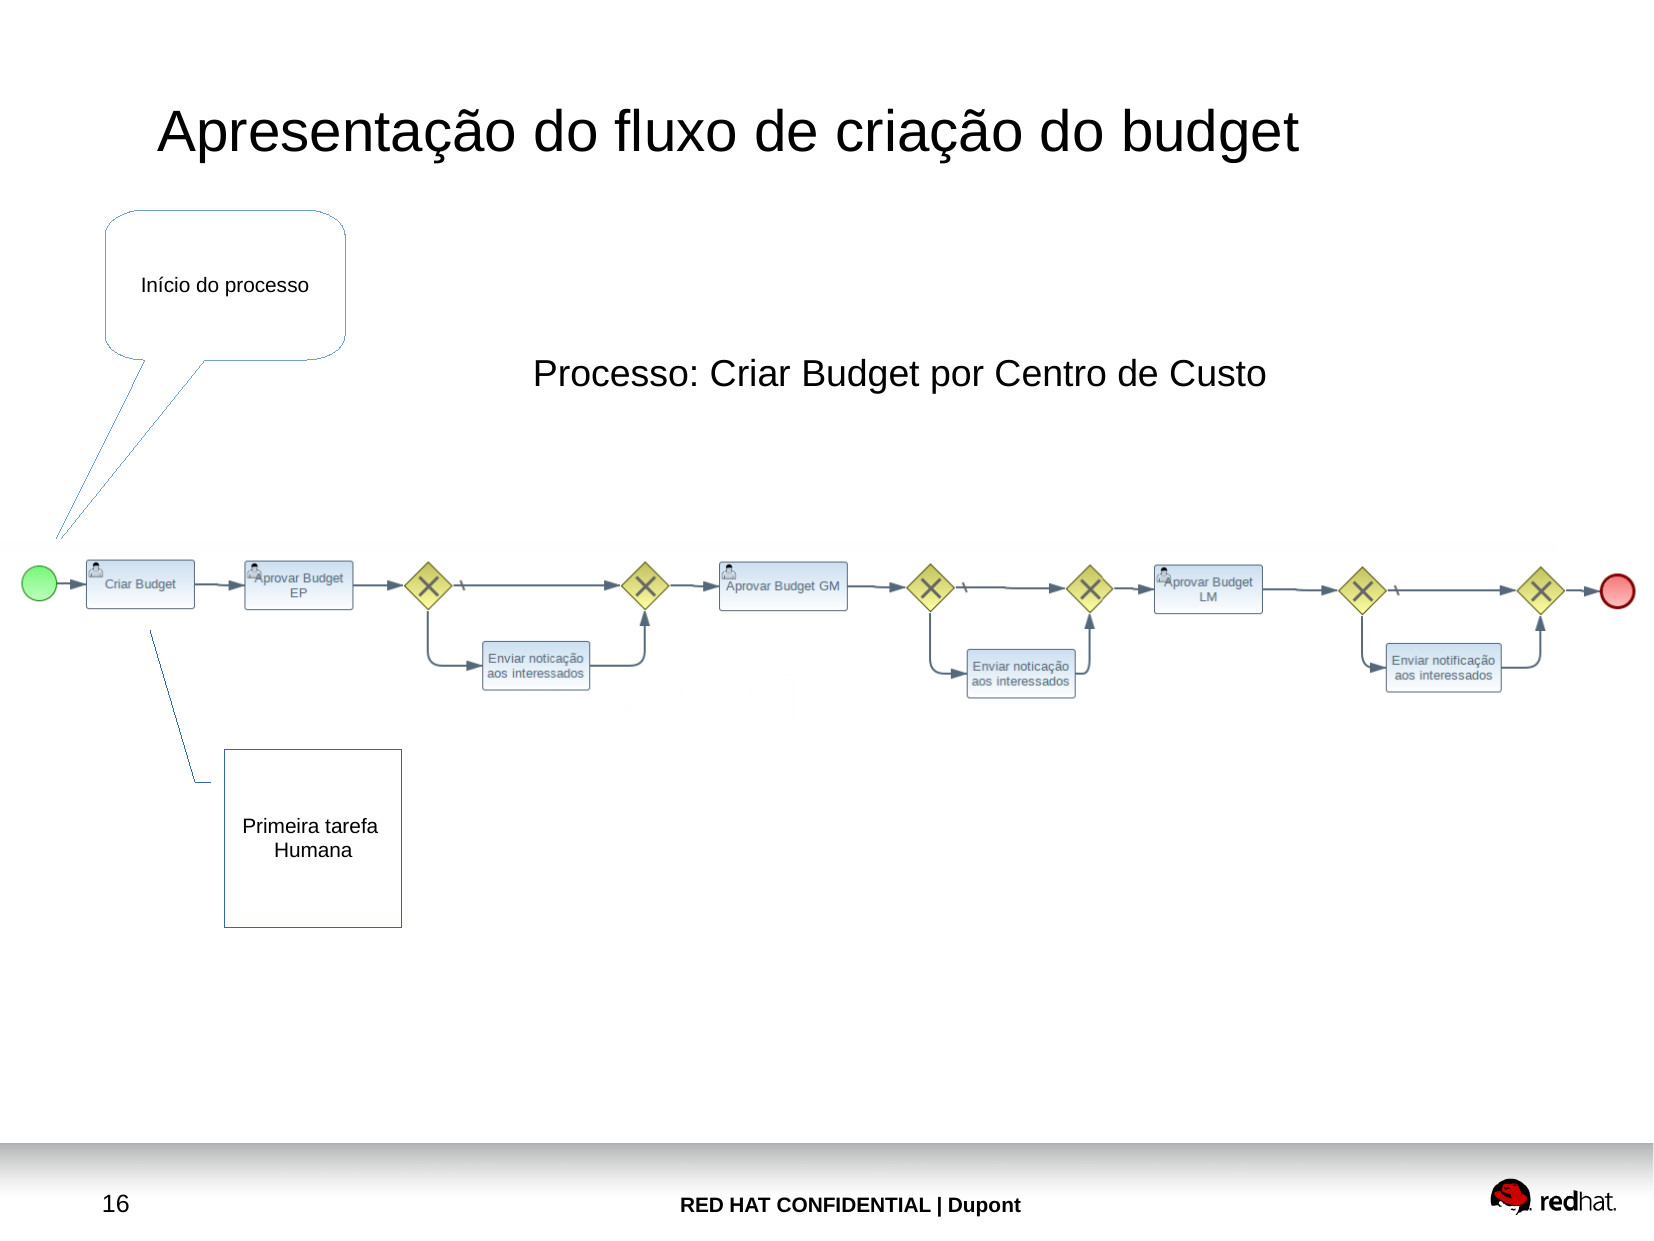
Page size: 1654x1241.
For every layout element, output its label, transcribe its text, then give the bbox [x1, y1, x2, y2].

text_box Processo: Criar Budget por Centro de Custo [518, 345, 1293, 402]
text_box Início do processo [55, 210, 346, 539]
picture [0, 1143, 1654, 1241]
text_box Primeira tarefa Humana [225, 750, 402, 927]
text_box Apresentação do fluxo de criação do budget [82, 37, 1571, 226]
picture [0, 539, 1654, 718]
